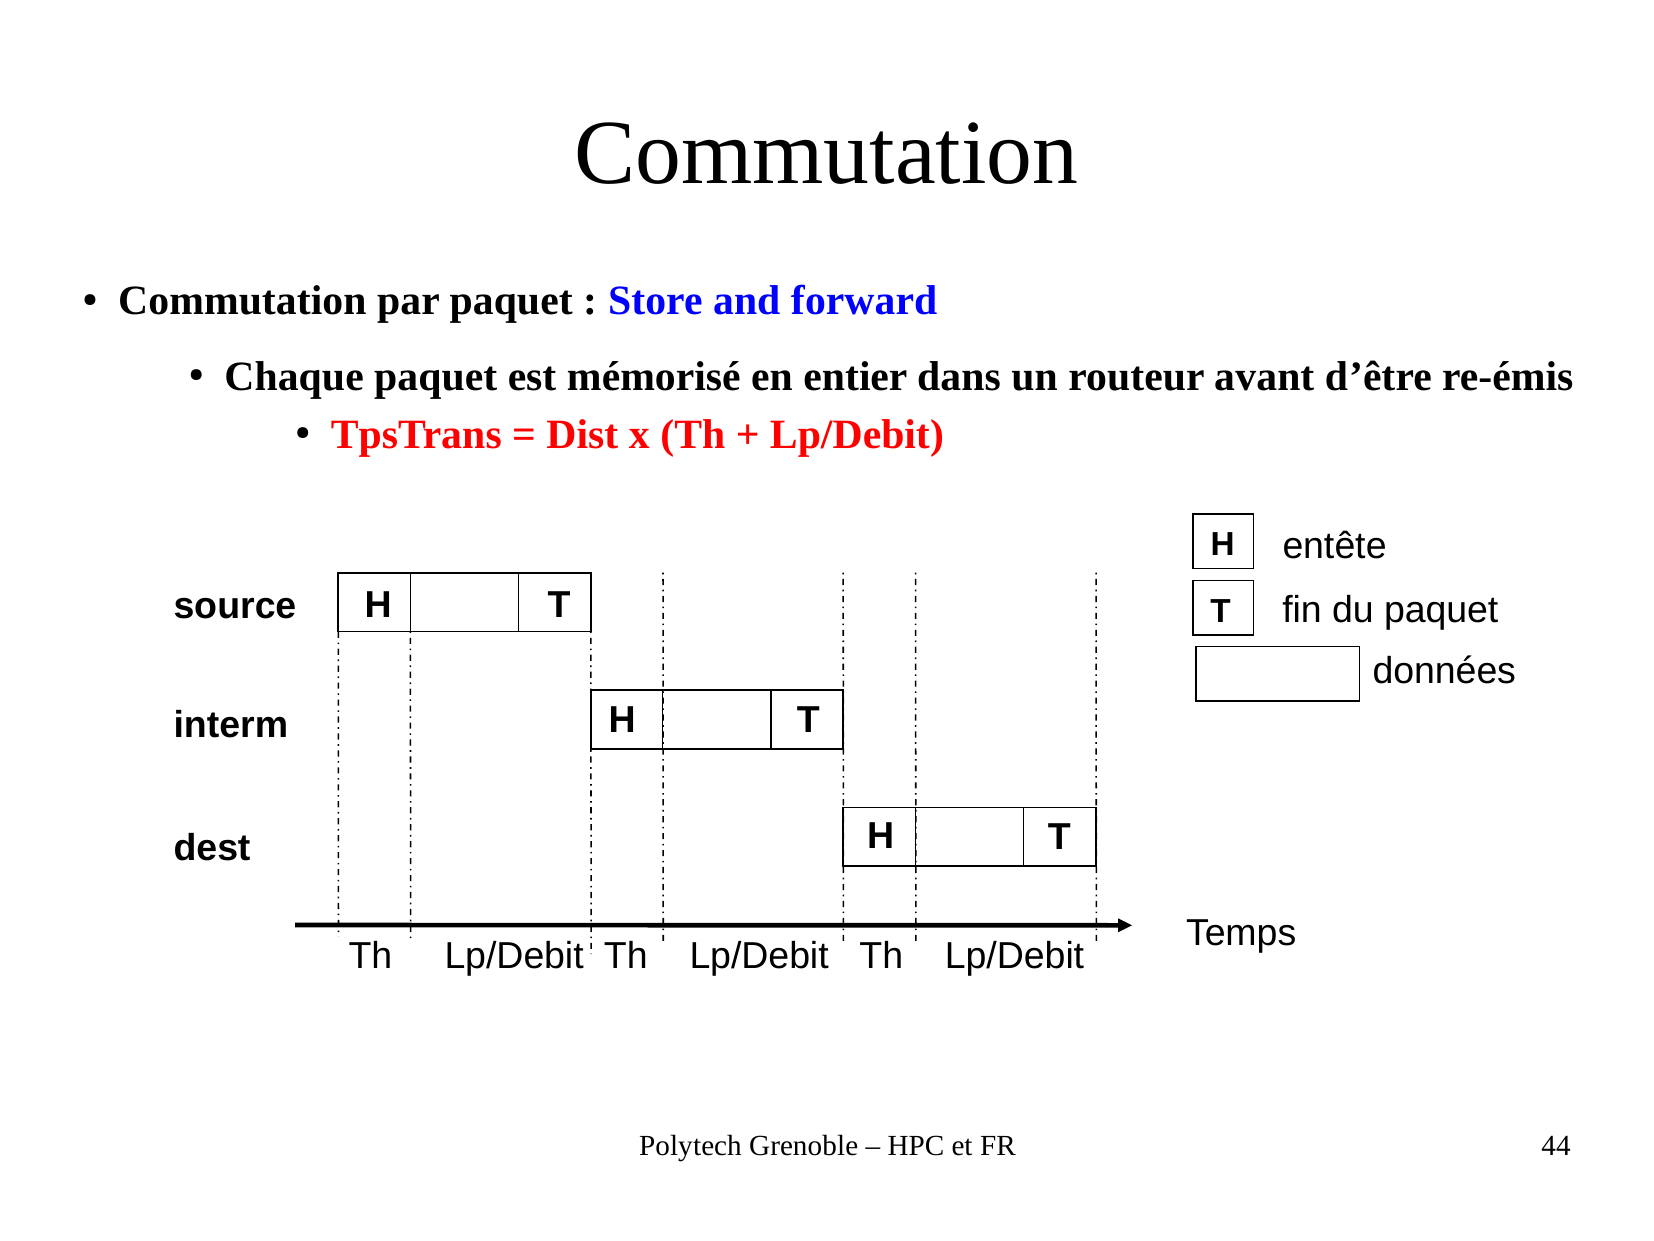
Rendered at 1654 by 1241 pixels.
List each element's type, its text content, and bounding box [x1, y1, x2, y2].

text_box fin du paquet [1267, 577, 1540, 638]
text_box interm [158, 692, 359, 753]
text_box T [782, 687, 833, 748]
text_box H [384, 572, 415, 634]
text_box entête [1267, 513, 1508, 575]
text_box données [1358, 638, 1534, 700]
list Commutation par paquet : Store and forward Chaque paquet est mémorisé en entier dans un routeur avant d’être re-émis TpsTrans = Dist x (Th + Lp/Debit) [82, 201, 1619, 1123]
text_box T [1195, 581, 1246, 634]
text_box source [158, 572, 384, 634]
text_box dest [158, 815, 297, 877]
text_box Temps [1171, 900, 1401, 962]
title Commutation [82, 49, 1571, 201]
text_box T [532, 572, 570, 634]
text_box T [1015, 803, 1104, 865]
text_box Th Lp/Debit Th Lp/Debit Th Lp/Debit [333, 923, 1172, 1030]
text_box H [846, 803, 915, 864]
text_box H [1195, 514, 1250, 570]
text_box H [593, 687, 645, 748]
